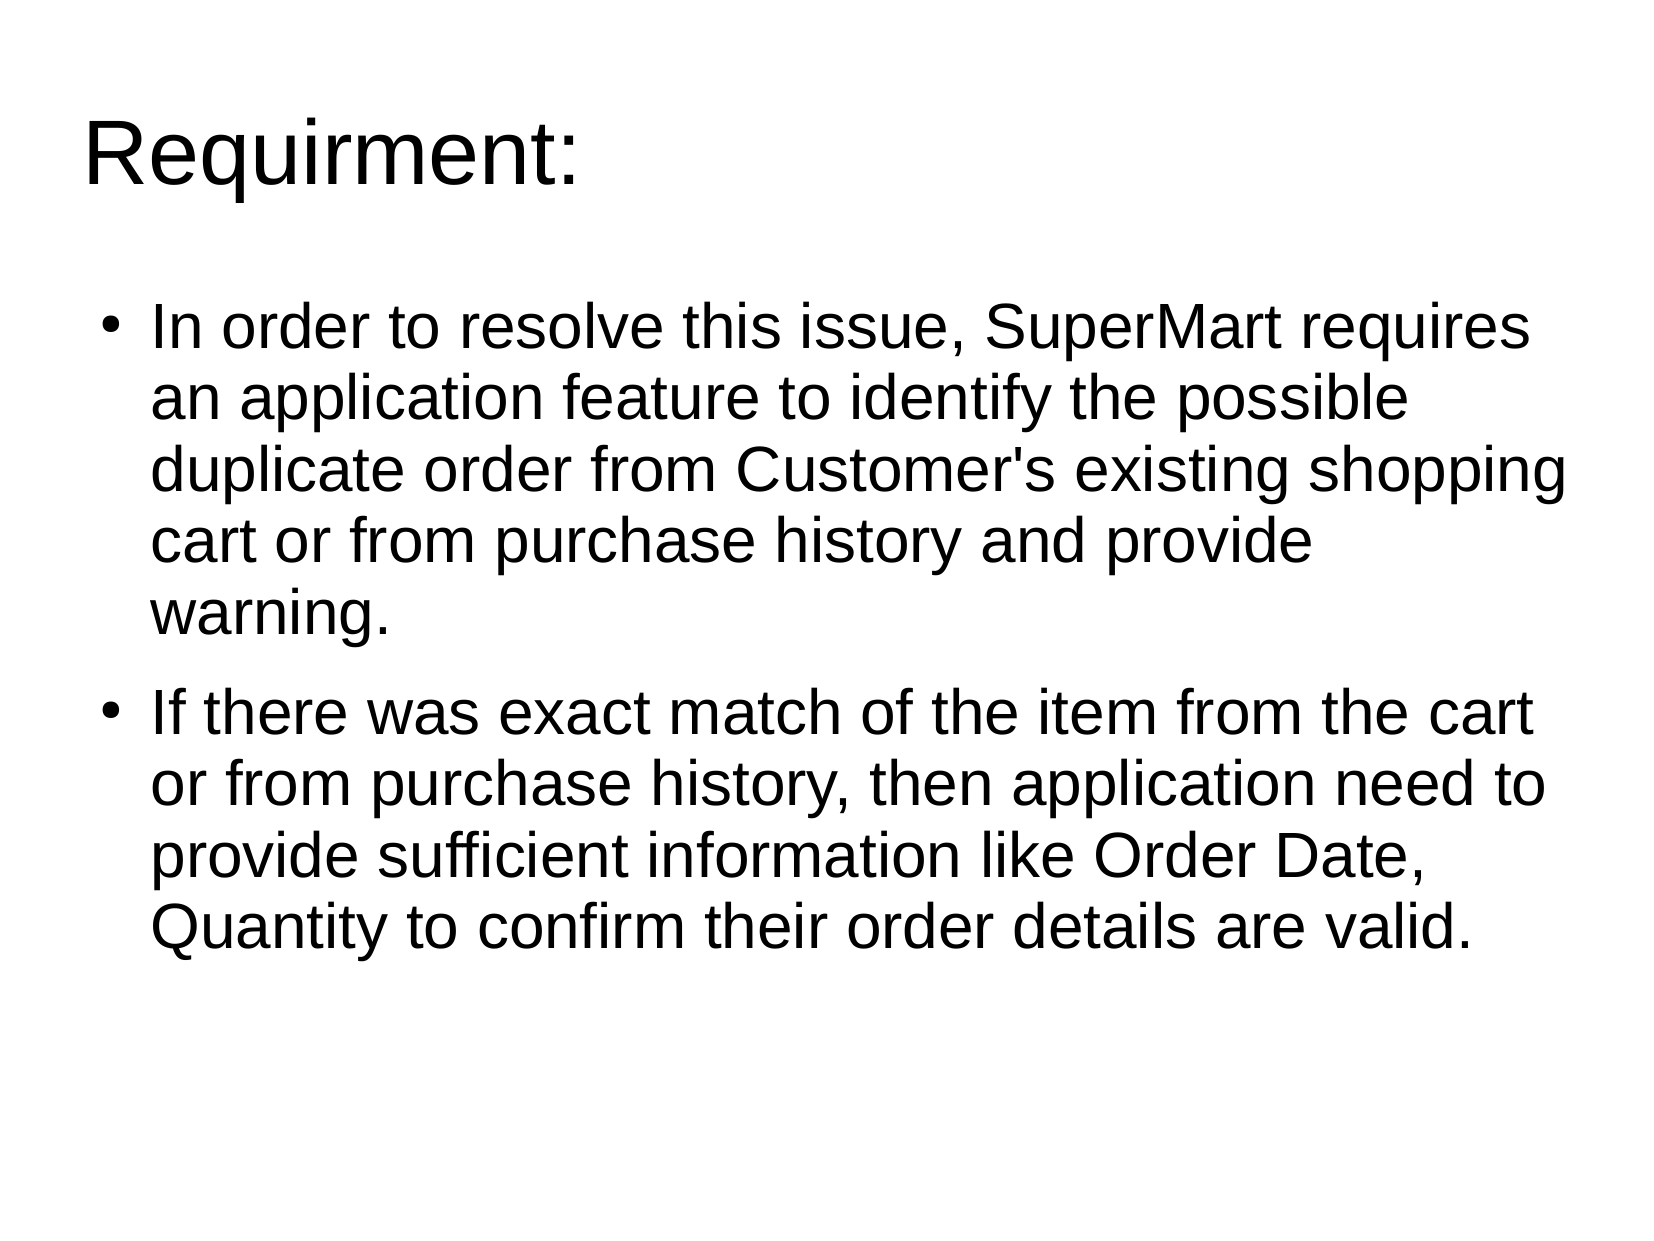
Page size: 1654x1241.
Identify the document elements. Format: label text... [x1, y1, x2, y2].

title Requirment: [82, 49, 1571, 257]
list In order to resolve this issue, SuperMart requires an application feature to identify the possible duplicate order from Customer's existing shopping cart or from purchase history and provide warning. If there was exact match of the item from the cart or from purchase history, then application need to provide sufficient information like Order Date, Quantity to confirm their order details are valid. [82, 290, 1571, 1010]
